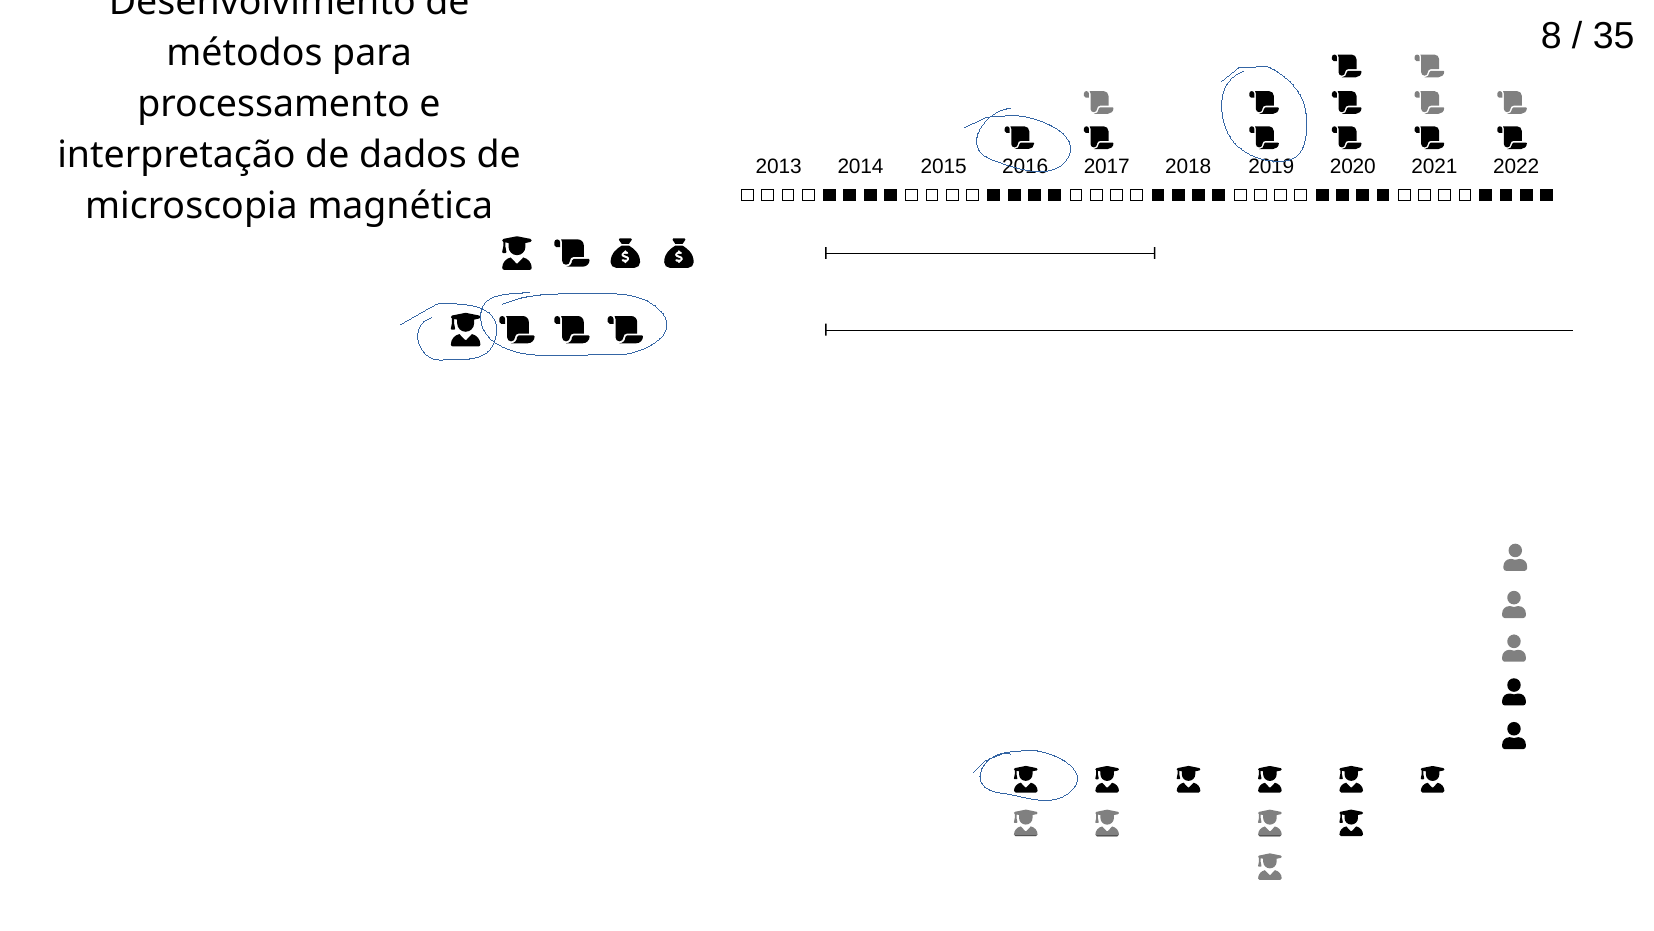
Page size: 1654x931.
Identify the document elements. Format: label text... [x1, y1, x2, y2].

text_box [1093, 806, 1120, 836]
picture [1331, 124, 1362, 151]
text_box [1172, 189, 1185, 201]
picture [1414, 124, 1445, 151]
text_box [946, 189, 959, 201]
text_box [1479, 189, 1492, 201]
text_box [1212, 189, 1225, 201]
text_box [1418, 189, 1431, 201]
text_box [1028, 189, 1041, 201]
picture [1502, 678, 1526, 706]
text_box [1413, 83, 1446, 119]
picture [1331, 52, 1362, 79]
picture [1339, 765, 1364, 793]
text_box [843, 189, 856, 201]
text_box [1274, 189, 1287, 201]
text_box [926, 189, 938, 201]
text_box [1192, 189, 1205, 201]
picture [1420, 766, 1445, 793]
text_box 2013 [740, 147, 817, 186]
picture [450, 312, 481, 347]
text_box [1152, 189, 1164, 201]
picture [607, 313, 644, 346]
text_box [782, 189, 794, 201]
text_box [966, 189, 979, 201]
picture [1013, 765, 1038, 793]
picture [554, 313, 590, 346]
text_box [1316, 189, 1329, 201]
picture [1095, 766, 1119, 793]
text_box [1459, 189, 1471, 201]
text_box <number> / 35 [1375, 0, 1654, 71]
text_box [884, 189, 897, 201]
text_box [1234, 189, 1247, 201]
text_box 2018 [1150, 147, 1227, 186]
picture [1249, 124, 1279, 151]
text_box [1356, 189, 1369, 201]
text_box [1438, 189, 1451, 201]
text_box 2015 [905, 147, 982, 186]
picture [1339, 809, 1364, 837]
picture [1004, 124, 1035, 151]
picture [499, 313, 535, 346]
picture [1497, 124, 1527, 151]
text_box [1013, 806, 1040, 836]
text_box [741, 189, 754, 201]
text_box [1130, 189, 1143, 201]
text_box 2017 [1068, 147, 1145, 186]
text_box 2014 [822, 147, 899, 186]
text_box [1008, 189, 1021, 201]
text_box [823, 189, 836, 201]
text_box [1413, 46, 1446, 82]
text_box [1502, 542, 1529, 572]
picture [502, 236, 532, 270]
text_box [1501, 634, 1528, 663]
text_box [1254, 189, 1267, 201]
text_box [1090, 189, 1103, 201]
picture [1258, 766, 1282, 793]
text_box [1520, 189, 1533, 201]
text_box 2020 [1315, 147, 1391, 186]
text_box [1294, 189, 1307, 201]
text_box [1048, 189, 1061, 201]
text_box [1540, 189, 1553, 201]
text_box 2019 [1233, 147, 1310, 186]
text_box [761, 189, 774, 201]
text_box [1501, 590, 1528, 619]
text_box [1083, 83, 1115, 119]
text_box [1336, 189, 1349, 201]
text_box [1257, 806, 1284, 836]
text_box [1110, 189, 1123, 201]
picture [610, 238, 641, 268]
text_box [1257, 851, 1284, 880]
picture [664, 238, 694, 268]
text_box [1398, 189, 1411, 201]
text_box [802, 189, 815, 201]
text_box [987, 189, 1000, 201]
picture [1249, 89, 1279, 116]
text_box 2016 [987, 147, 1064, 186]
text_box [1496, 83, 1529, 119]
text_box Desenvolvimento de métodos para processamento e interpretação de dados de microscopia magnética [11, 39, 567, 165]
text_box [1377, 189, 1389, 201]
picture [1502, 721, 1526, 750]
text_box 2022 [1478, 147, 1555, 186]
text_box [864, 189, 877, 201]
text_box [905, 189, 918, 201]
picture [1083, 124, 1114, 151]
text_box [1070, 189, 1082, 201]
text_box 2021 [1396, 147, 1473, 186]
picture [554, 237, 590, 269]
picture [1176, 765, 1201, 793]
picture [1331, 89, 1362, 116]
text_box [1500, 189, 1512, 201]
